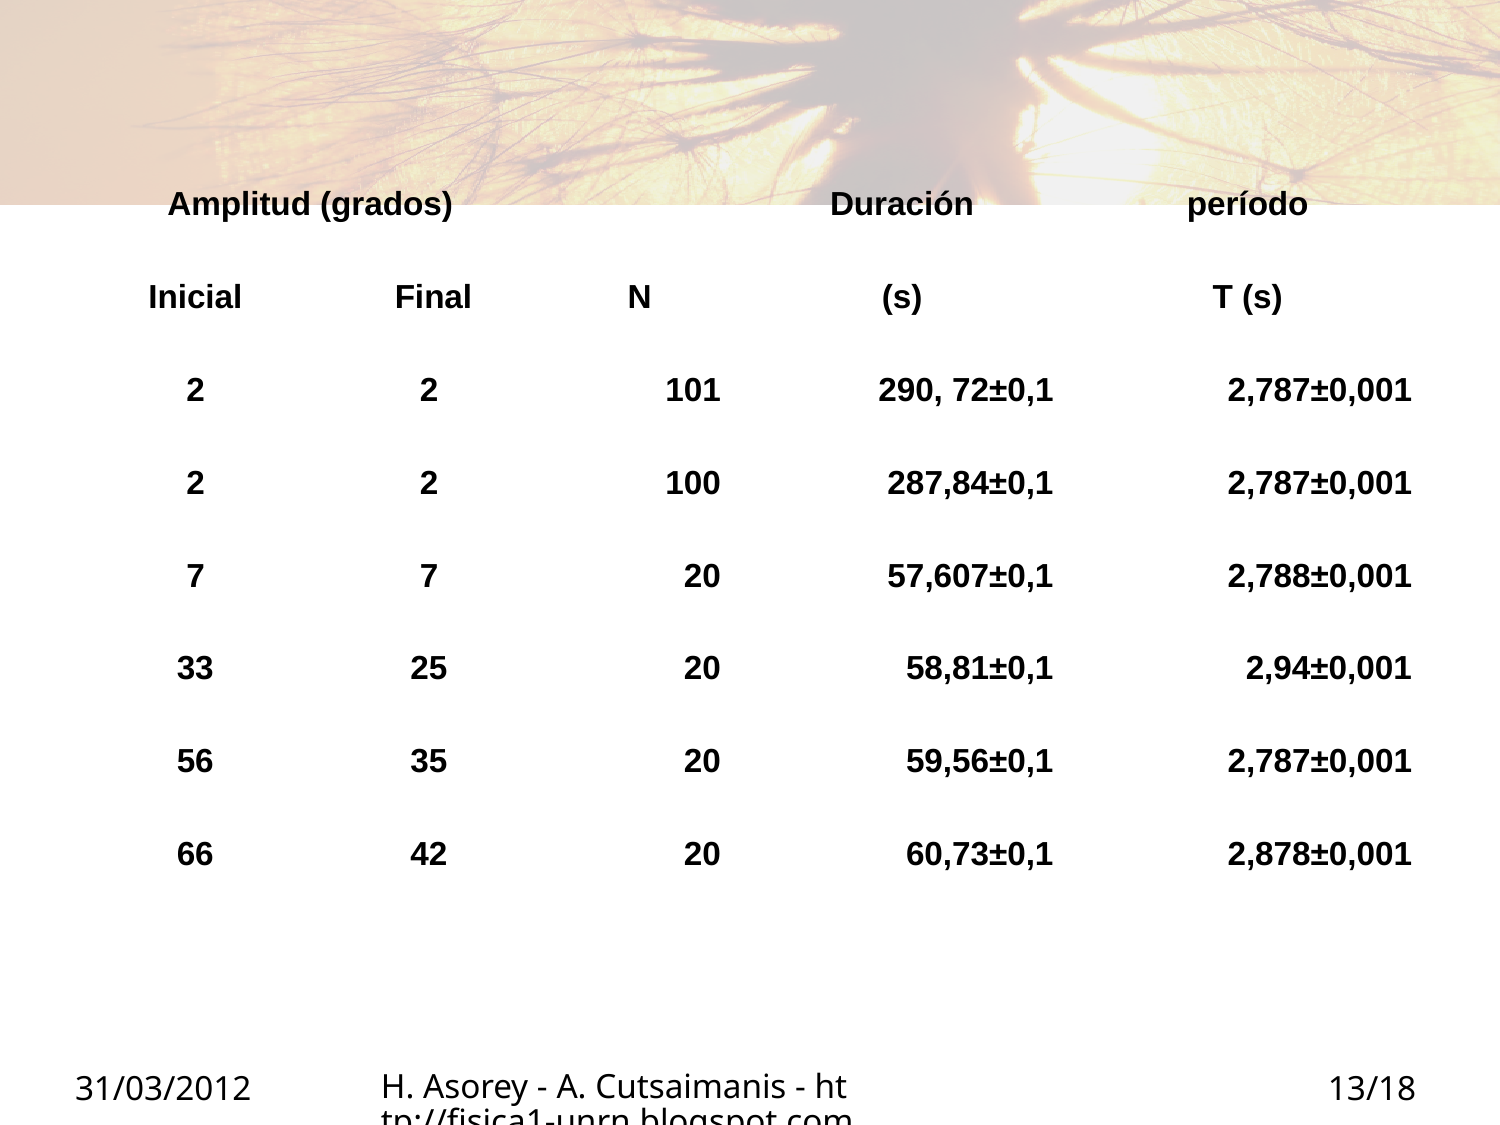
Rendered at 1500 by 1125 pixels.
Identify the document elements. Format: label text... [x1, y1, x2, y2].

table_cell 59,56±0,1 [736, 694, 1068, 787]
table_cell 2,787±0,001 [1068, 323, 1427, 416]
table_cell 20 [544, 601, 736, 694]
table_cell 2,787±0,001 [1068, 416, 1427, 509]
table_cell 60,73±0,1 [736, 787, 1068, 880]
table_header Duración [736, 137, 1068, 230]
table_cell 2,787±0,001 [1068, 694, 1427, 787]
table_cell 42 [314, 787, 544, 880]
table_cell 290, 72±0,1 [736, 323, 1068, 416]
table_cell Final [314, 230, 544, 323]
table_cell 101 [544, 323, 736, 416]
table_cell 20 [544, 787, 736, 880]
table_cell 33 [77, 601, 314, 694]
table_cell 100 [544, 416, 736, 509]
table_cell 58,81±0,1 [736, 601, 1068, 694]
table_cell 20 [544, 509, 736, 601]
table_cell 2 [77, 416, 314, 509]
table_cell (s) [736, 230, 1068, 323]
table_cell 35 [314, 694, 544, 787]
table_cell 57,607±0,1 [736, 509, 1068, 601]
table_cell Inicial [77, 230, 314, 323]
table_cell 2 [314, 416, 544, 509]
table_header Amplitud (grados) [77, 137, 544, 230]
table_cell 66 [77, 787, 314, 880]
table_cell 20 [544, 694, 736, 787]
table_cell 7 [77, 509, 314, 601]
table_cell 287,84±0,1 [736, 416, 1068, 509]
table_cell 2,878±0,001 [1068, 787, 1427, 880]
table_cell 2,94±0,001 [1068, 601, 1427, 694]
table_cell 25 [314, 601, 544, 694]
table_cell 7 [314, 509, 544, 601]
table_cell 2 [314, 323, 544, 416]
table_header N [544, 137, 736, 323]
table_cell 2 [77, 323, 314, 416]
table_cell T (s) [1068, 230, 1427, 323]
table_cell 2,788±0,001 [1068, 509, 1427, 601]
picture [0, 0, 1500, 205]
table_cell 56 [77, 694, 314, 787]
table_header período [1068, 137, 1427, 230]
